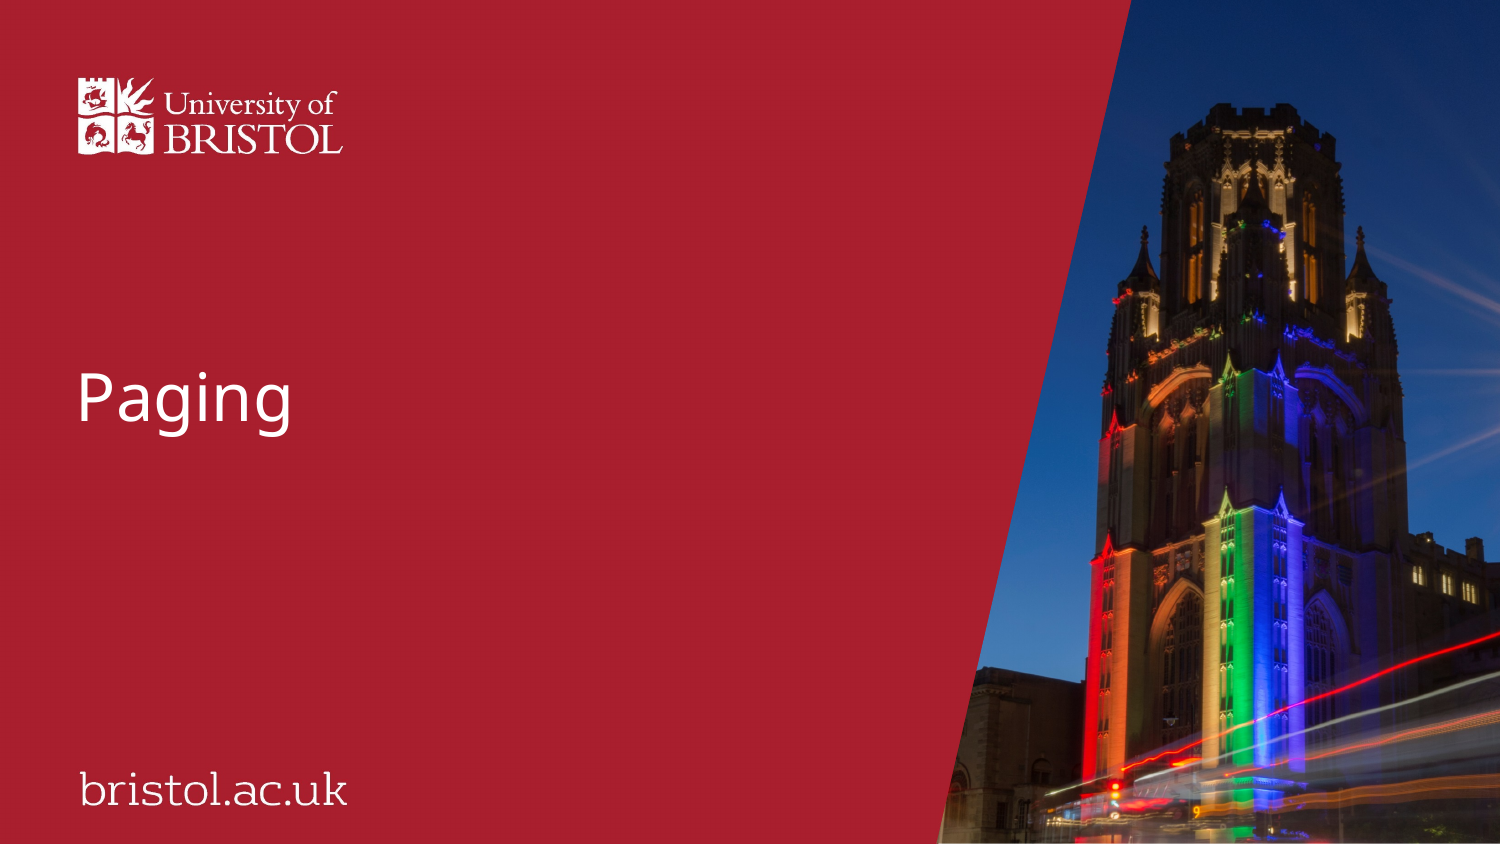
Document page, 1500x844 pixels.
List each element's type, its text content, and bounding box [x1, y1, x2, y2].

title Paging [60, 262, 924, 443]
